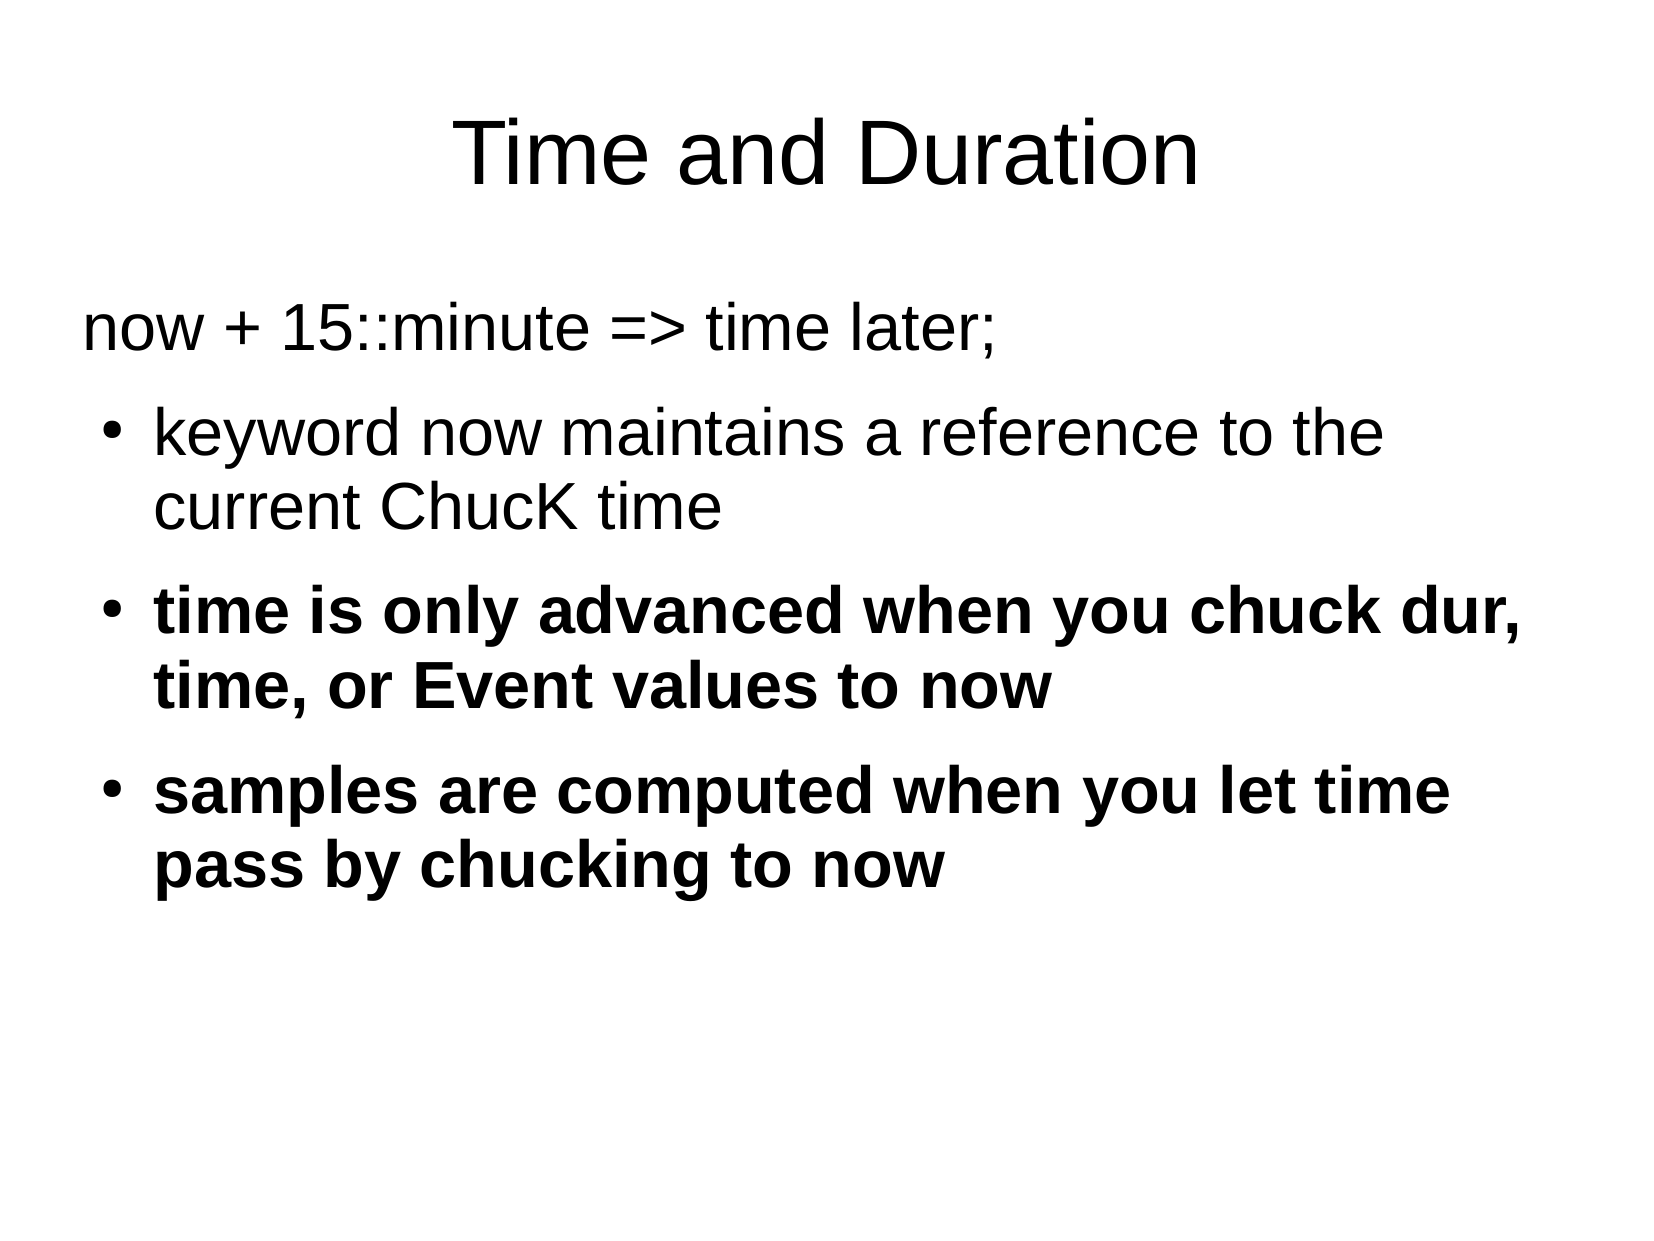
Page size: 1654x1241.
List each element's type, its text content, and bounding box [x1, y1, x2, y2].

title Time and Duration [82, 49, 1571, 257]
list now + 15::minute => time later; keyword now maintains a reference to the current ChucK time time is only advanced when you chuck dur, time, or Event values to now samples are computed when you let time pass by chucking to now [82, 290, 1538, 1010]
